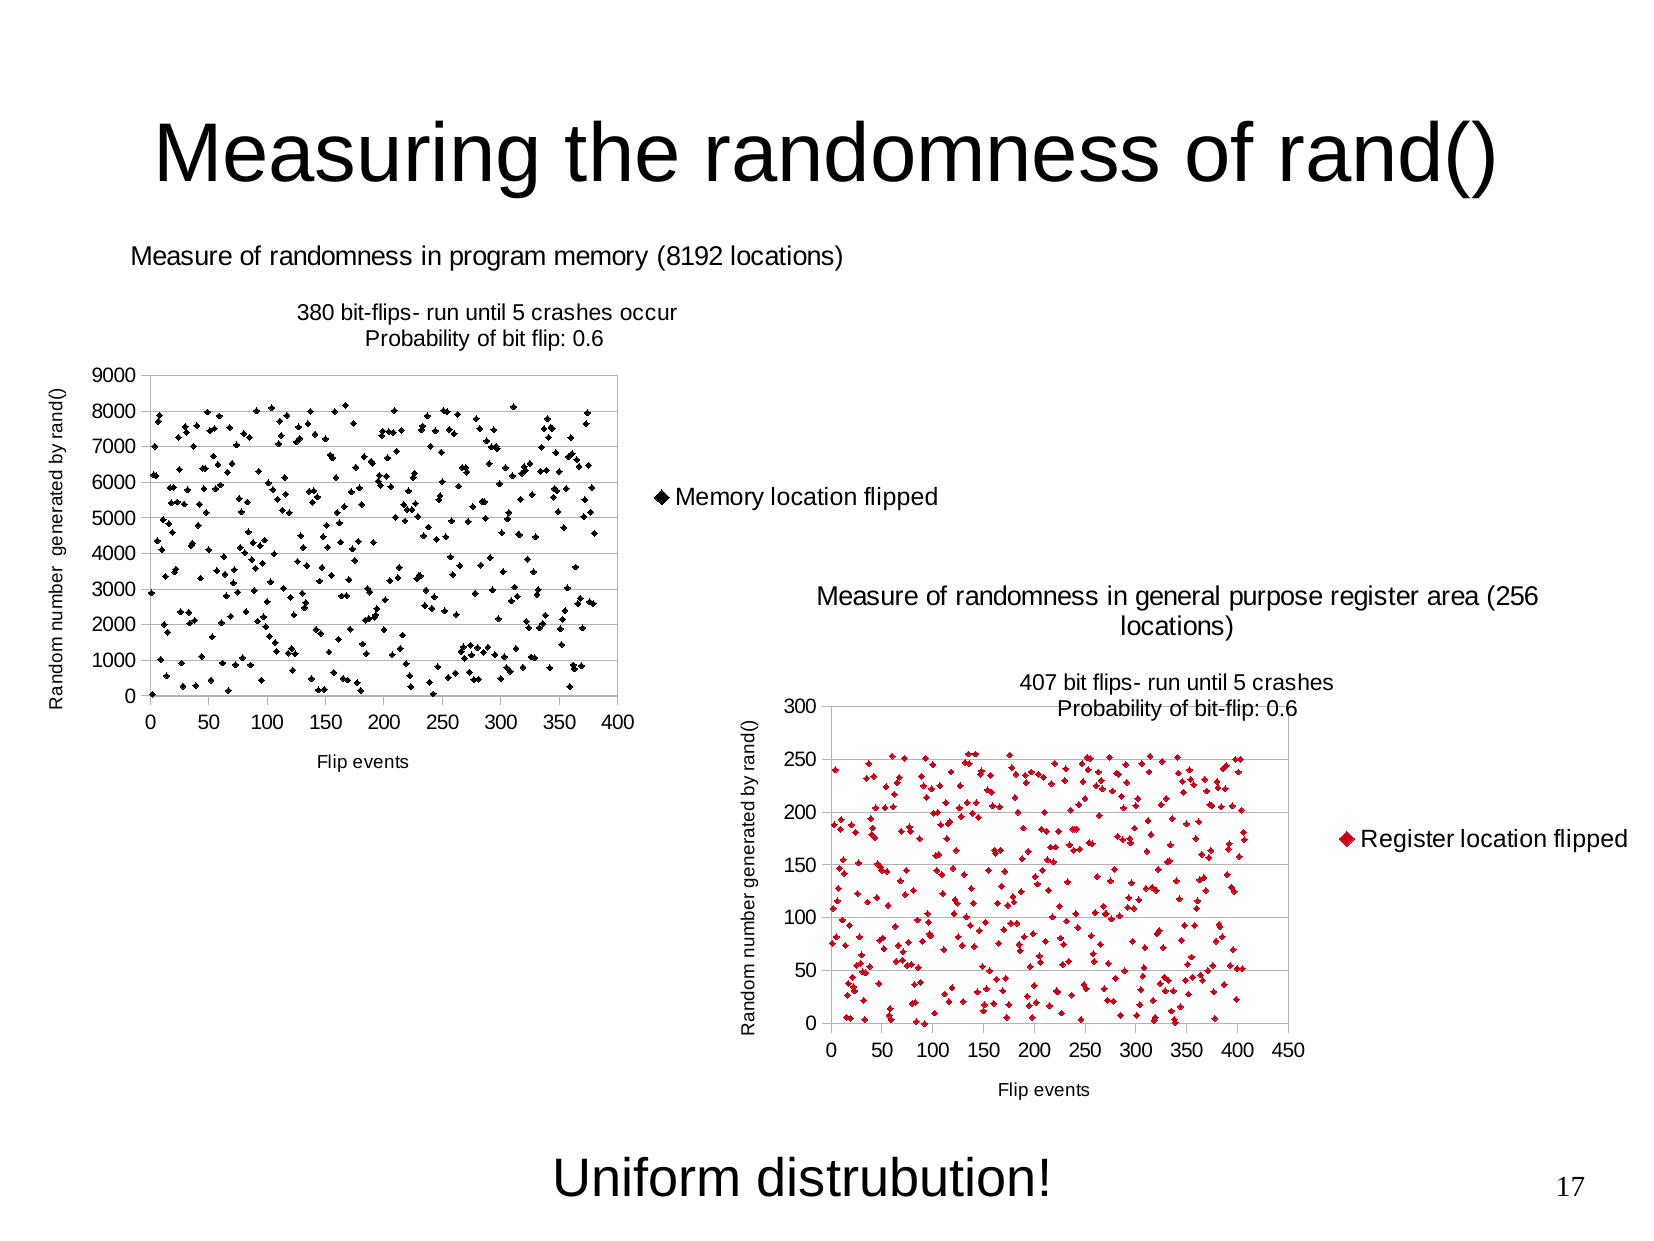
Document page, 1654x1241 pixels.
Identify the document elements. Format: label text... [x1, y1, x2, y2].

title Measuring the randomness of rand() [82, 49, 1571, 257]
text_box Uniform distrubution! [150, 1139, 1456, 1216]
chart [15, 214, 1650, 1123]
